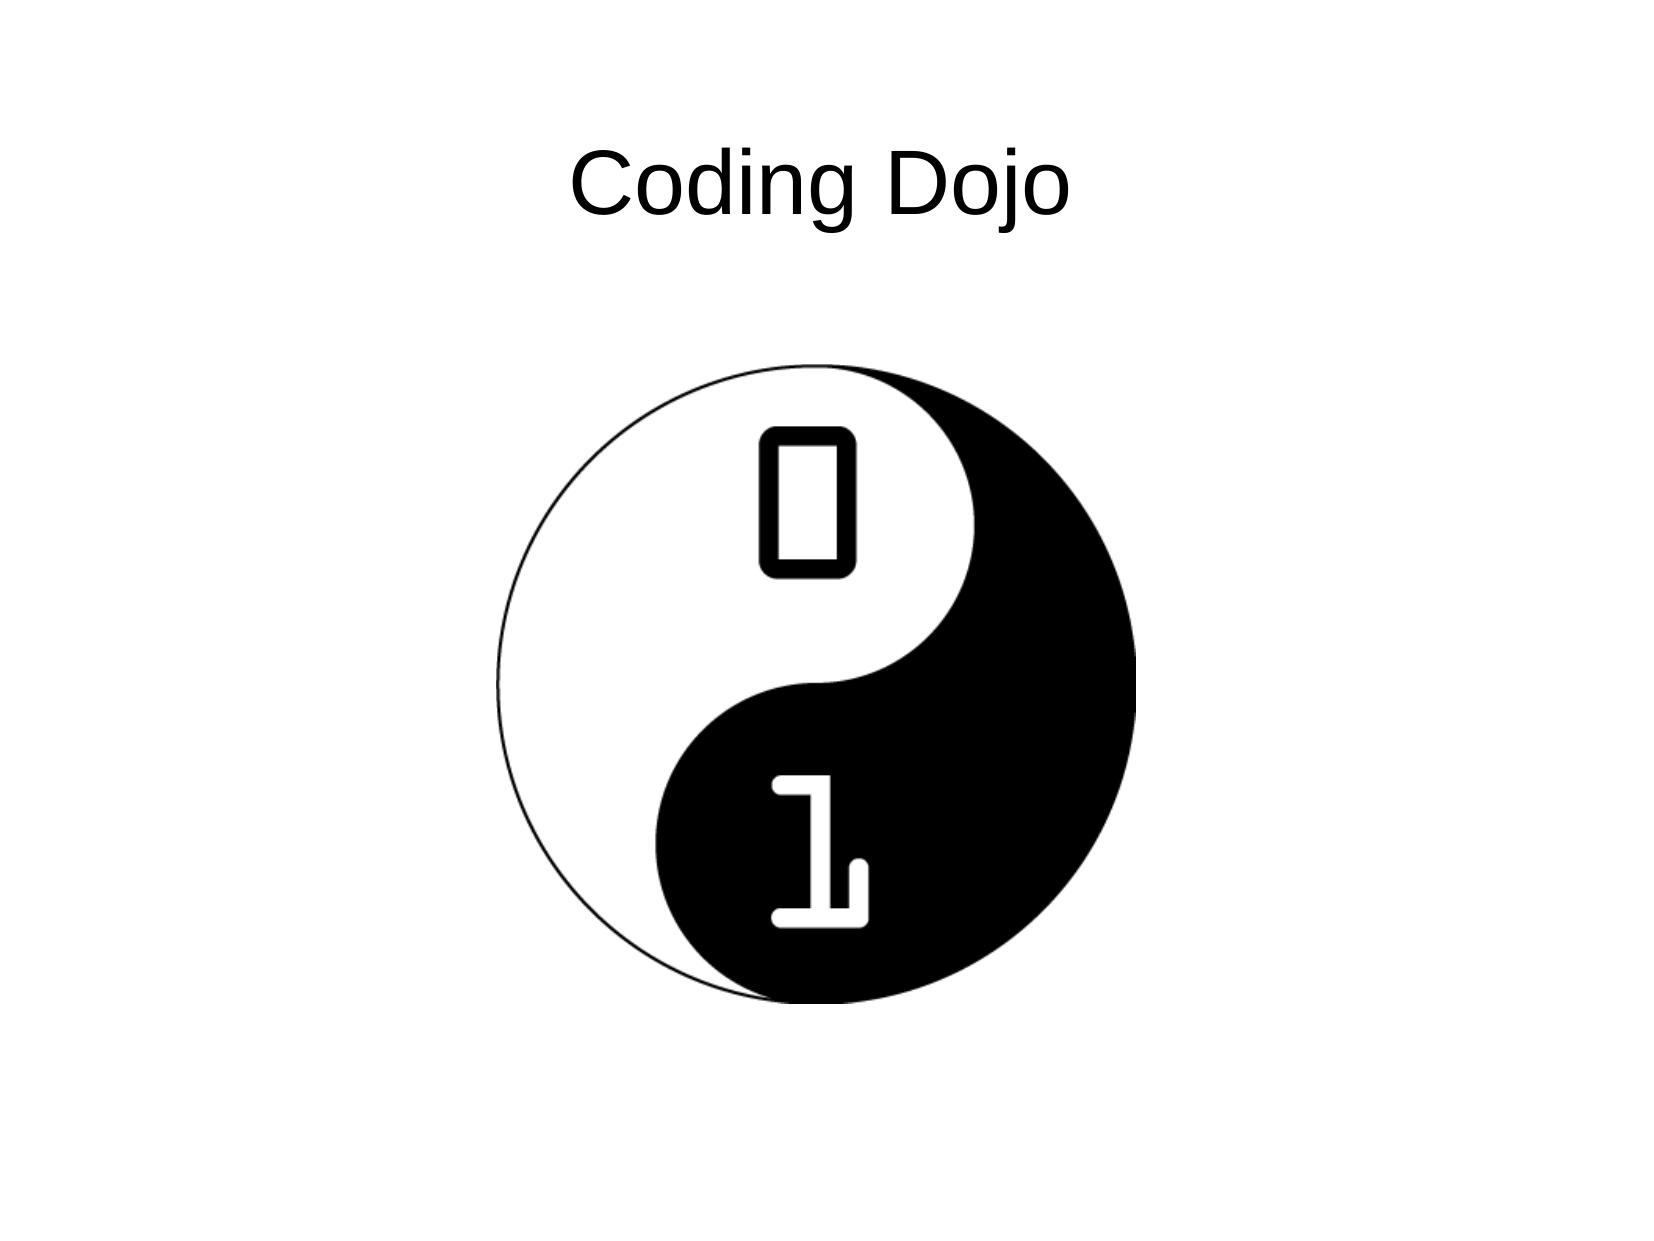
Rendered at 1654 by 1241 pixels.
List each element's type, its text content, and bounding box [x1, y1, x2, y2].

title Coding Dojo [82, 78, 1571, 287]
picture [496, 364, 1136, 1004]
